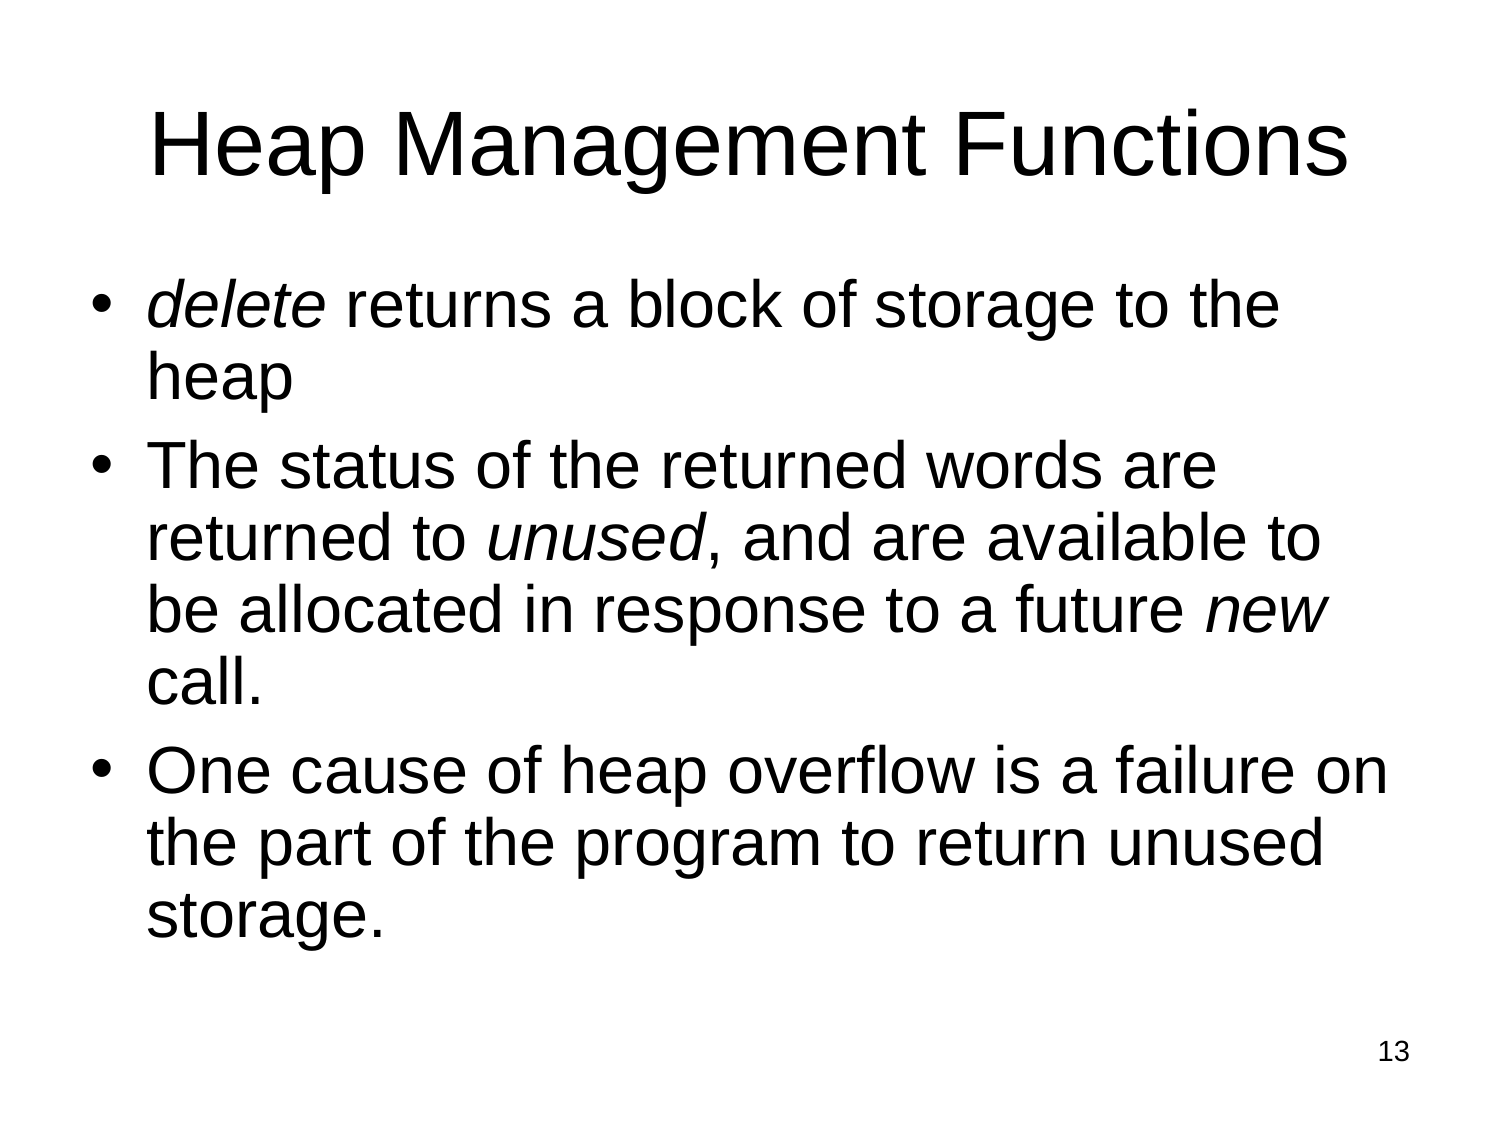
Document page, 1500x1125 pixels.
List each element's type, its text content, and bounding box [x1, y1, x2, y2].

list delete returns a block of storage to the heap The status of the returned words are returned to unused, and are available to be allocated in response to a future new call. One cause of heap overflow is a failure on the part of the program to return unused storage. [75, 262, 1426, 1006]
text_box <number> [1074, 1024, 1426, 1103]
title Heap Management Functions [75, 45, 1426, 233]
